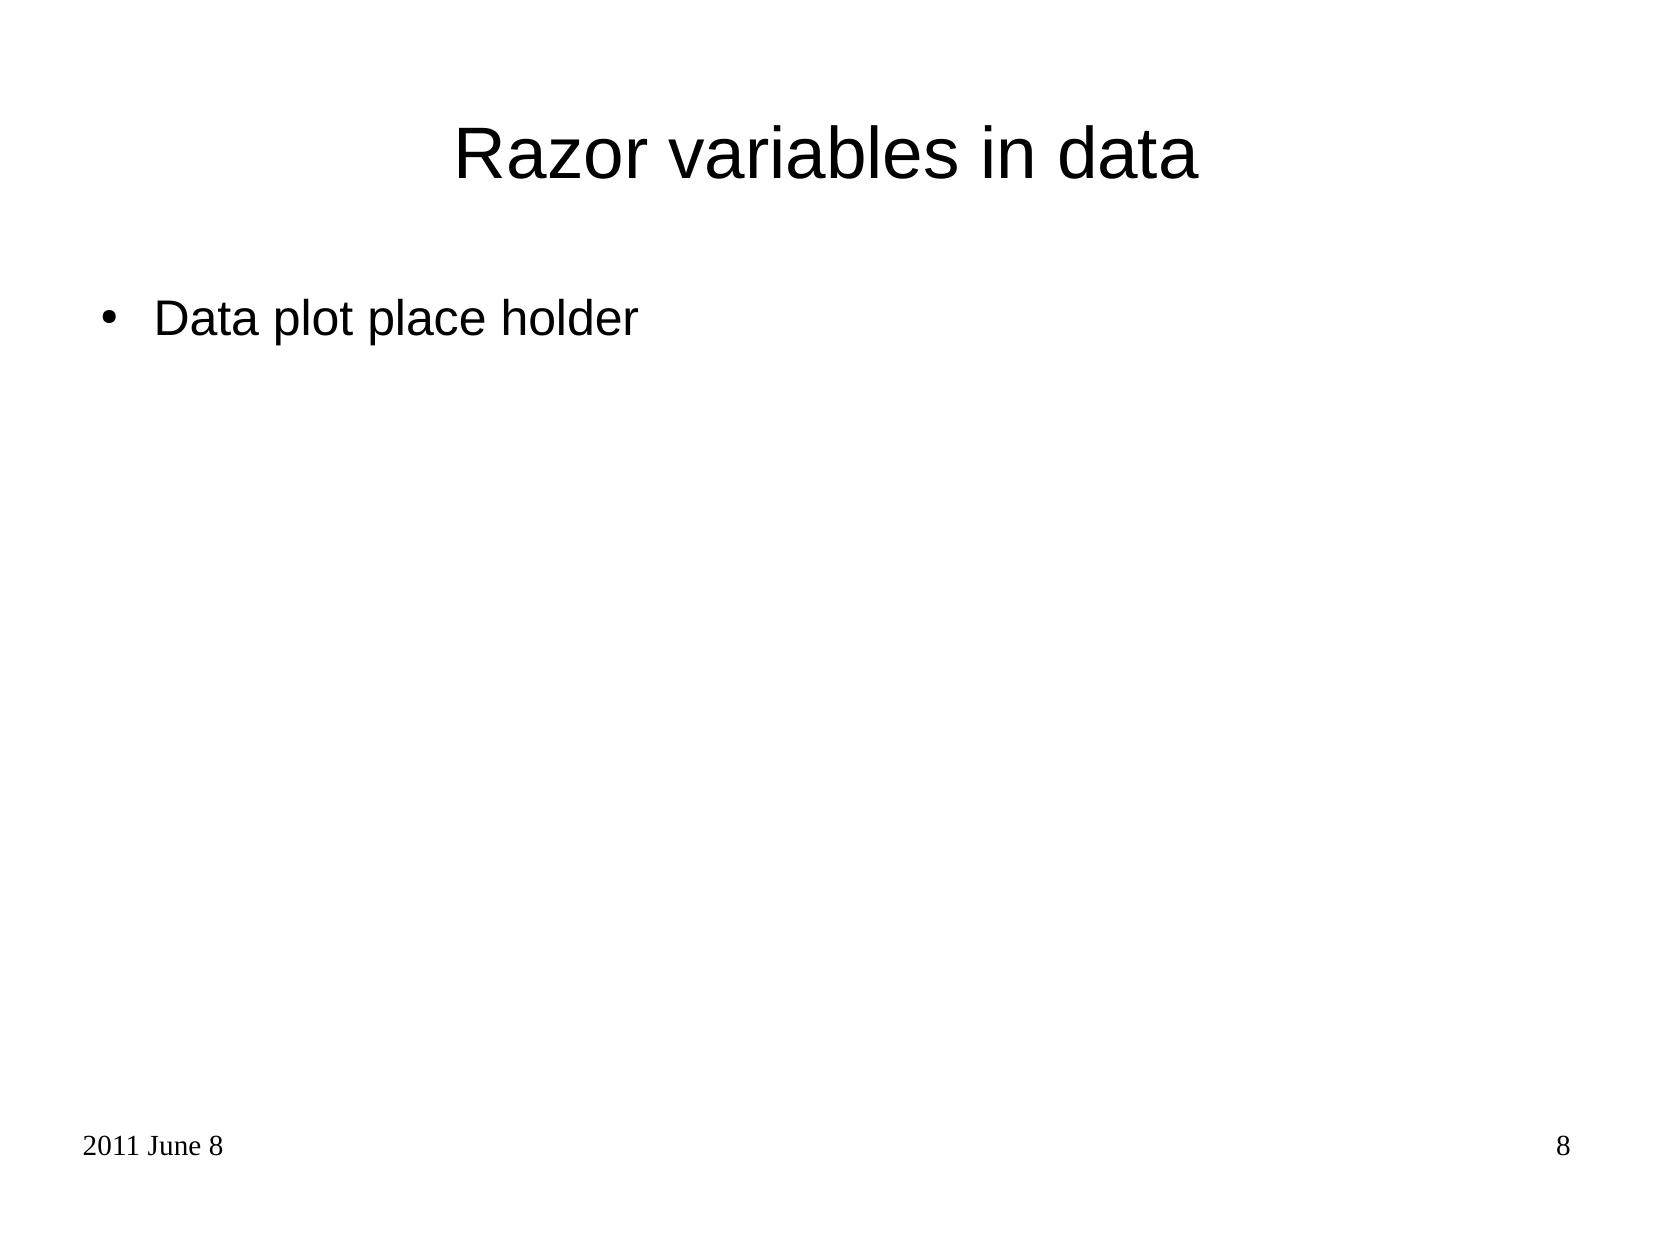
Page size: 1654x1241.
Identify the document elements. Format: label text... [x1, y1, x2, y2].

title Razor variables in data [82, 56, 1571, 250]
list Data plot place holder [82, 290, 1571, 1094]
